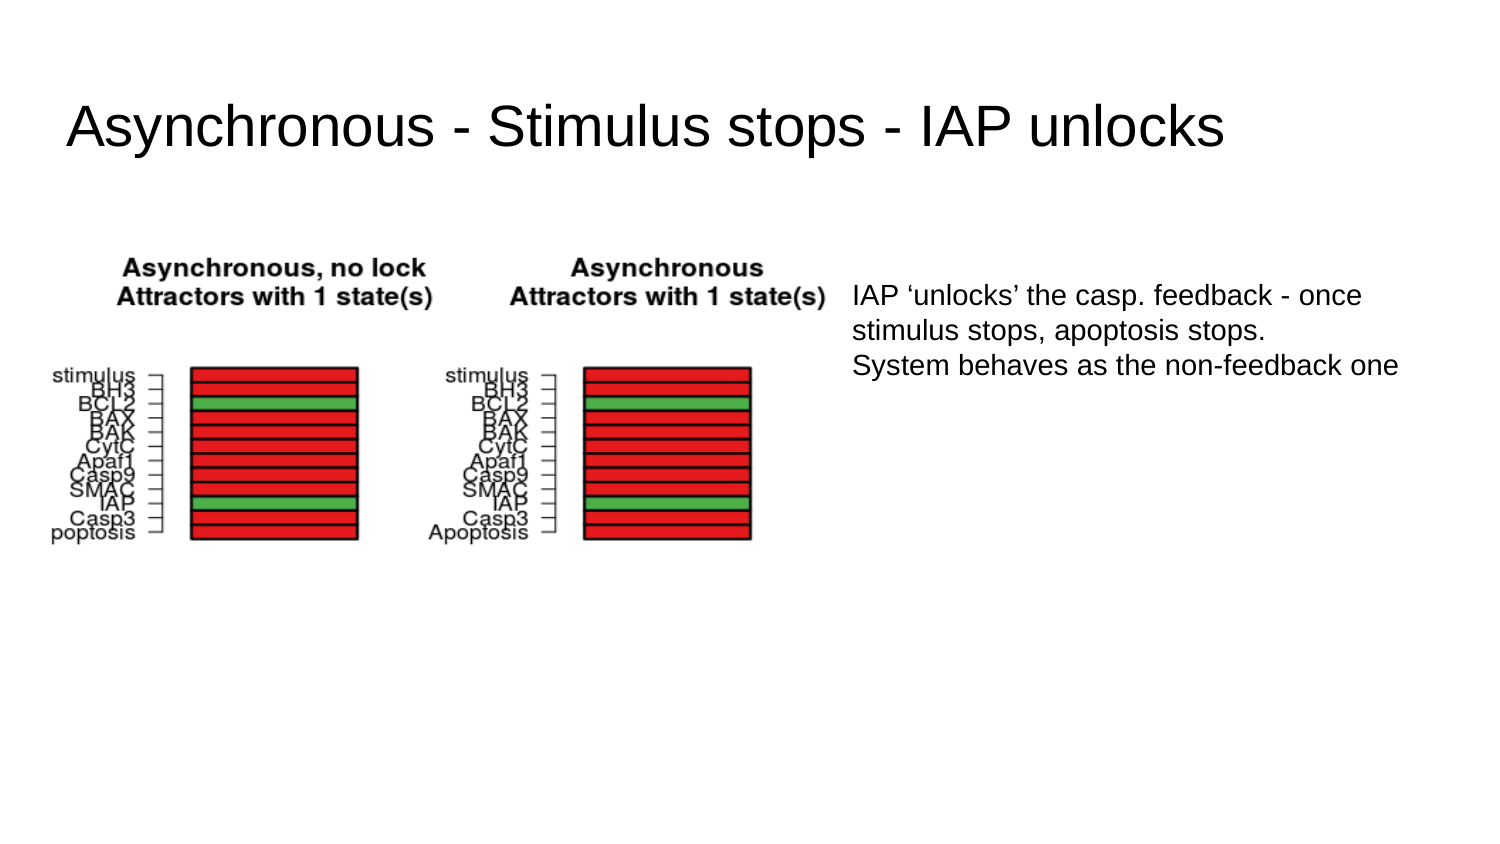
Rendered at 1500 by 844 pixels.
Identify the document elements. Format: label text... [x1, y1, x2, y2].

text_box IAP ‘unlocks’ the casp. feedback - once stimulus stops, apoptosis stops. System behaves as the non-feedback one [836, 261, 1449, 844]
title Asynchronous - Stimulus stops - IAP unlocks [51, 72, 1449, 167]
picture [51, 233, 837, 684]
